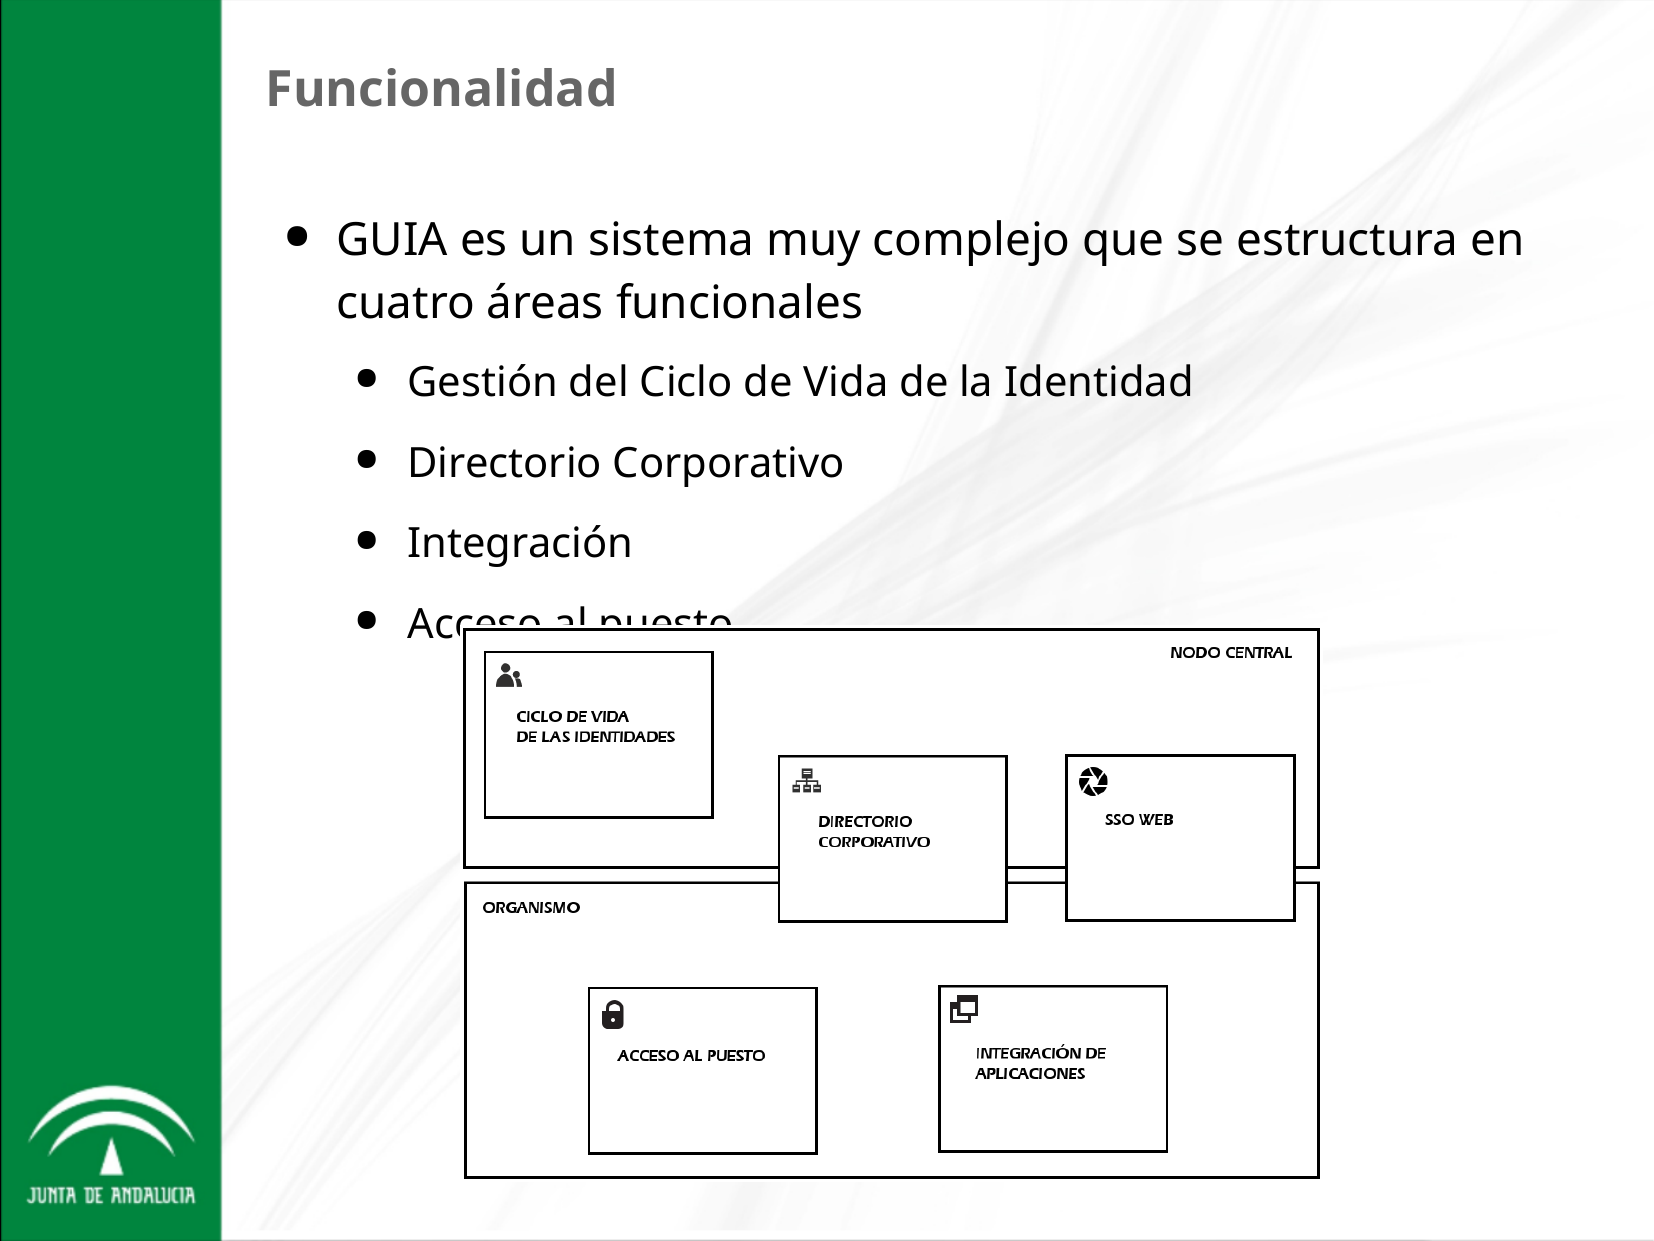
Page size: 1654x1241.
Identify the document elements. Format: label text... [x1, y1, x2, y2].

picture [0, 0, 1654, 1241]
title Funcionalidad [265, 37, 1571, 136]
list GUIA es un sistema muy complejo que se estructura en cuatro áreas funcionales Gestión del Ciclo de Vida de la Identidad Directorio Corporativo Integración Acceso al puesto [265, 206, 1571, 1026]
